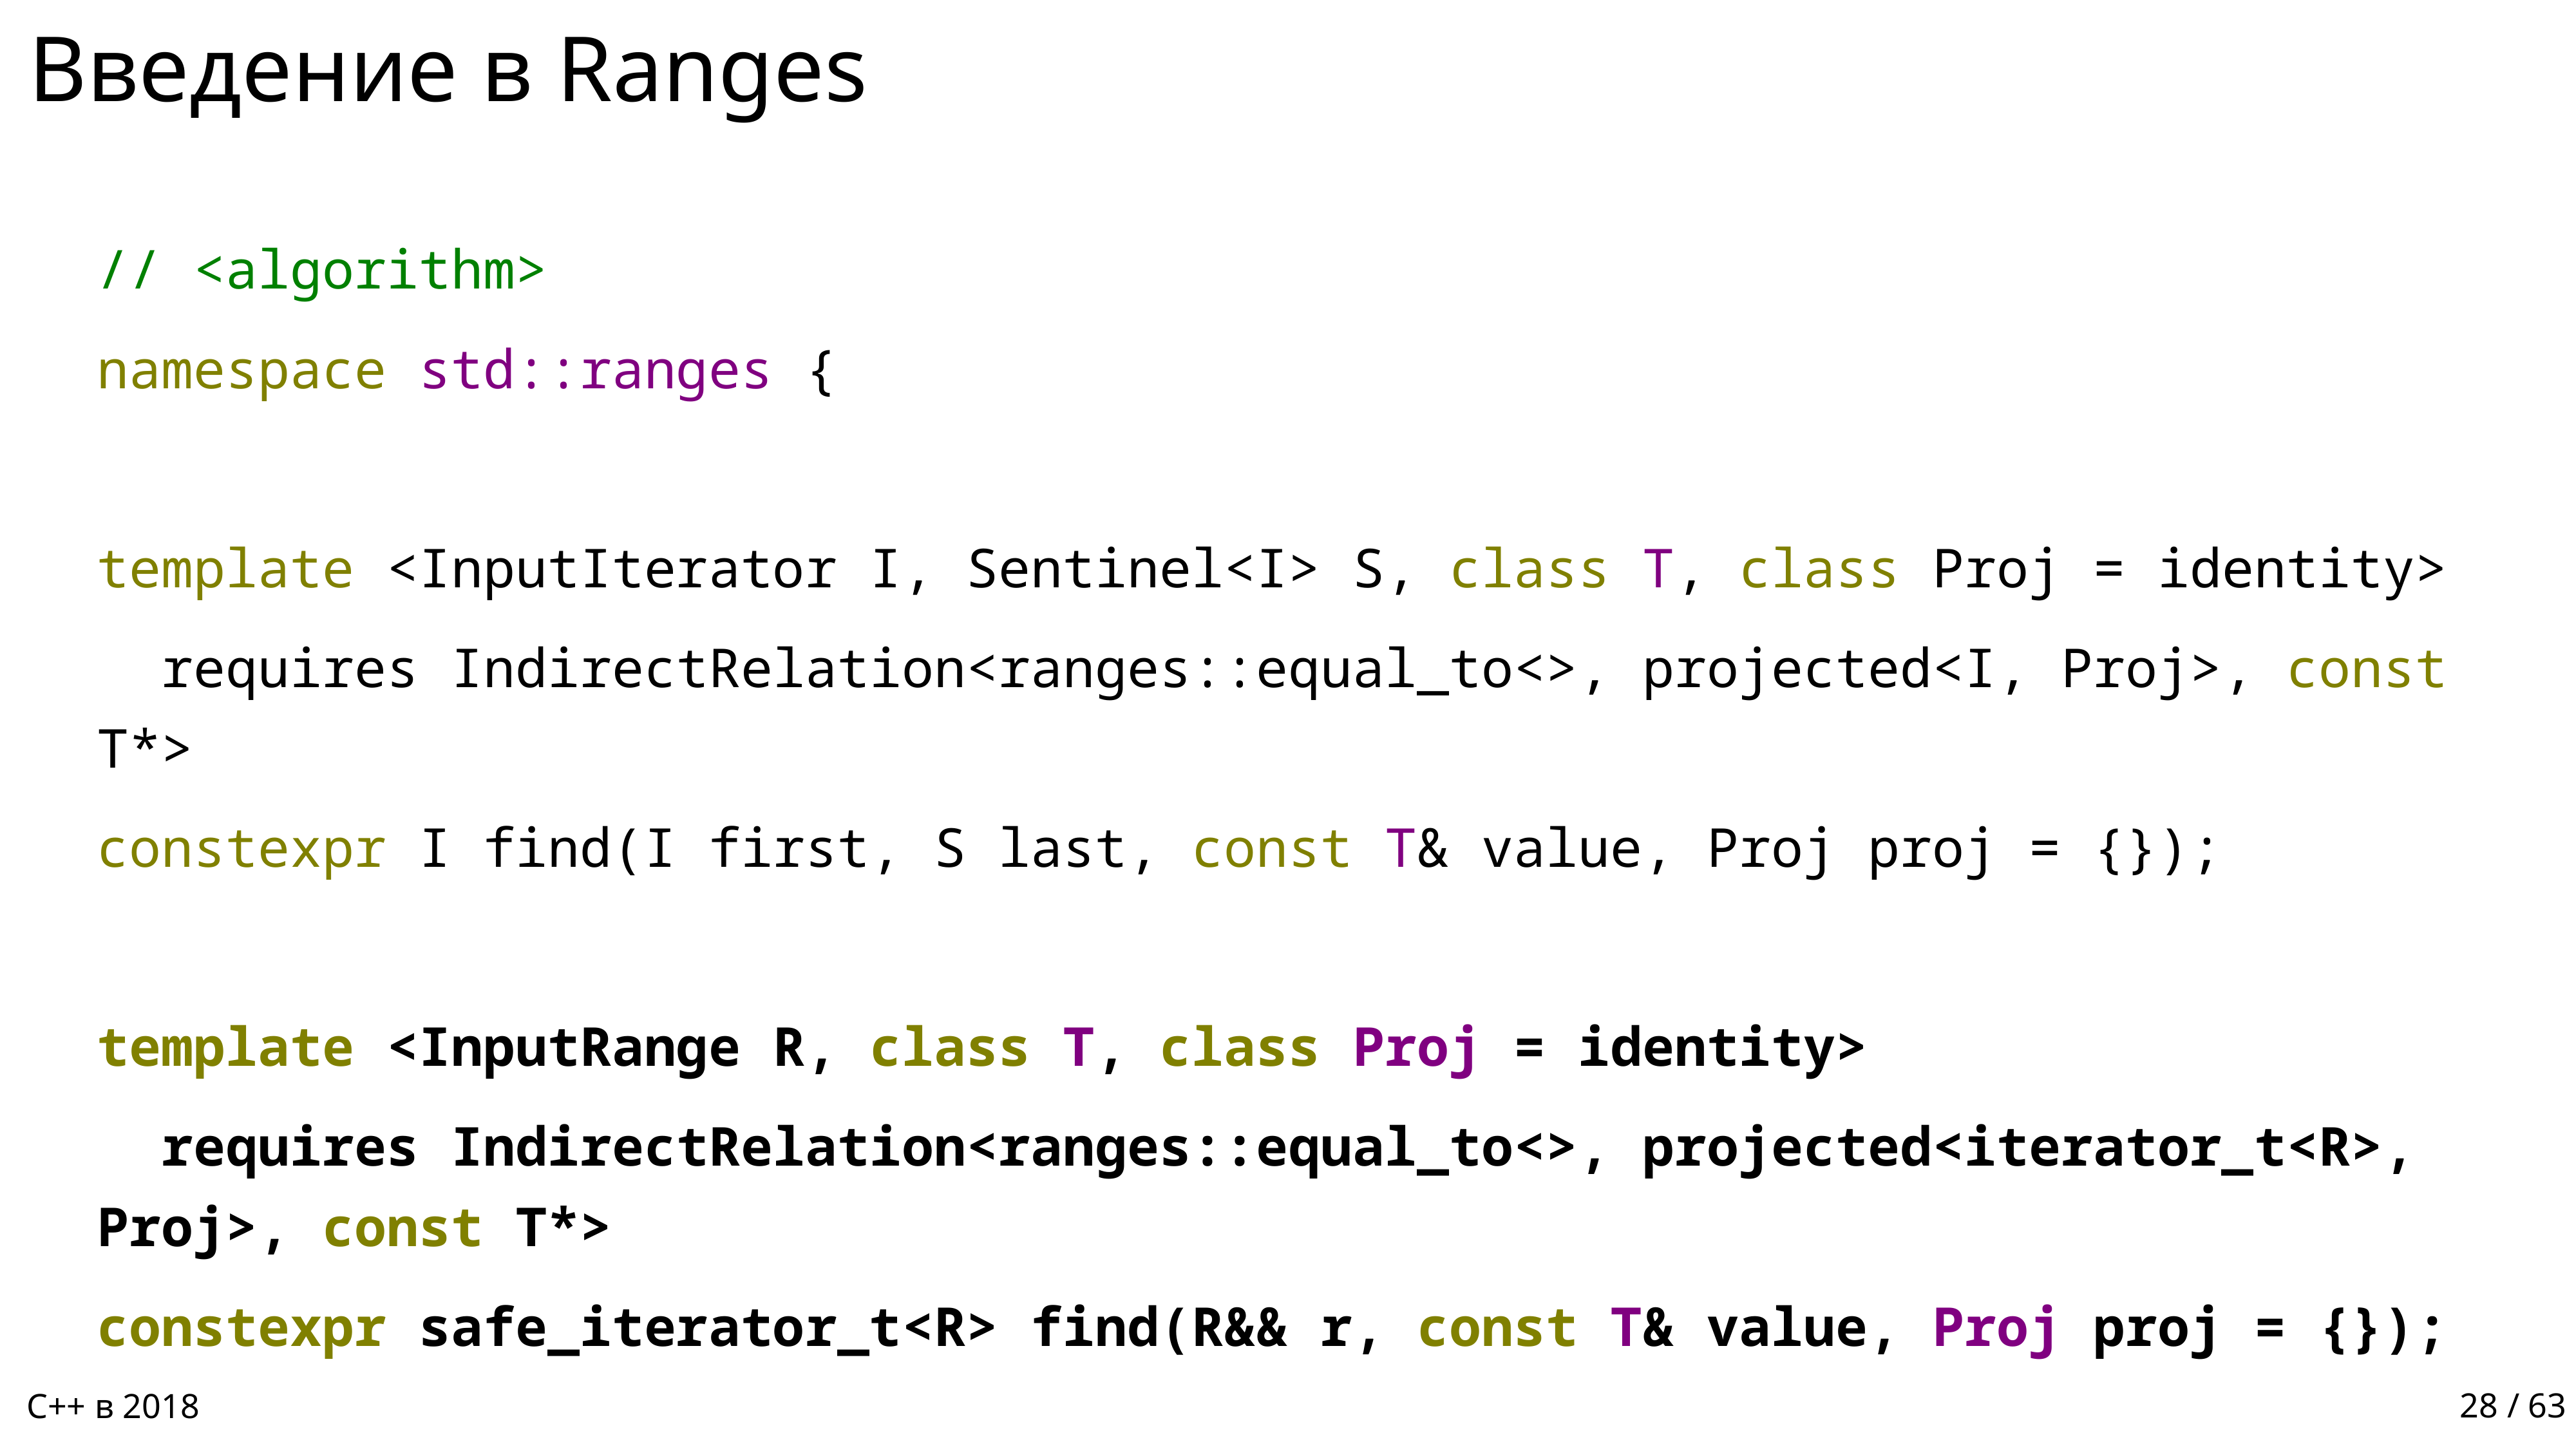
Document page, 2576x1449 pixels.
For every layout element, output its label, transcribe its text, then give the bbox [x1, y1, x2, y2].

list <number> / 63 [1479, 1376, 2576, 1431]
list // <algorithm> namespace std::ranges { template <InputIterator I, Sentinel<I> S, class T, class Proj = identity> requires IndirectRelation<ranges::equal_to<>, projected<I, Proj>, const T*> constexpr I find(I first, S last, const T& value, Proj proj = {}); template <InputRange R, class T, class Proj = identity> requires IndirectRelation<ranges::equal_to<>, projected<iterator_t<R>, Proj>, const T*> constexpr safe_iterator_t<R> find(R&& r, const T& value, Proj proj = {}); } // namespace std::ranges [87, 214, 2551, 1382]
list C++ в 2018 [17, 1376, 1114, 1431]
title Введение в Ranges [19, 19, 2551, 155]
